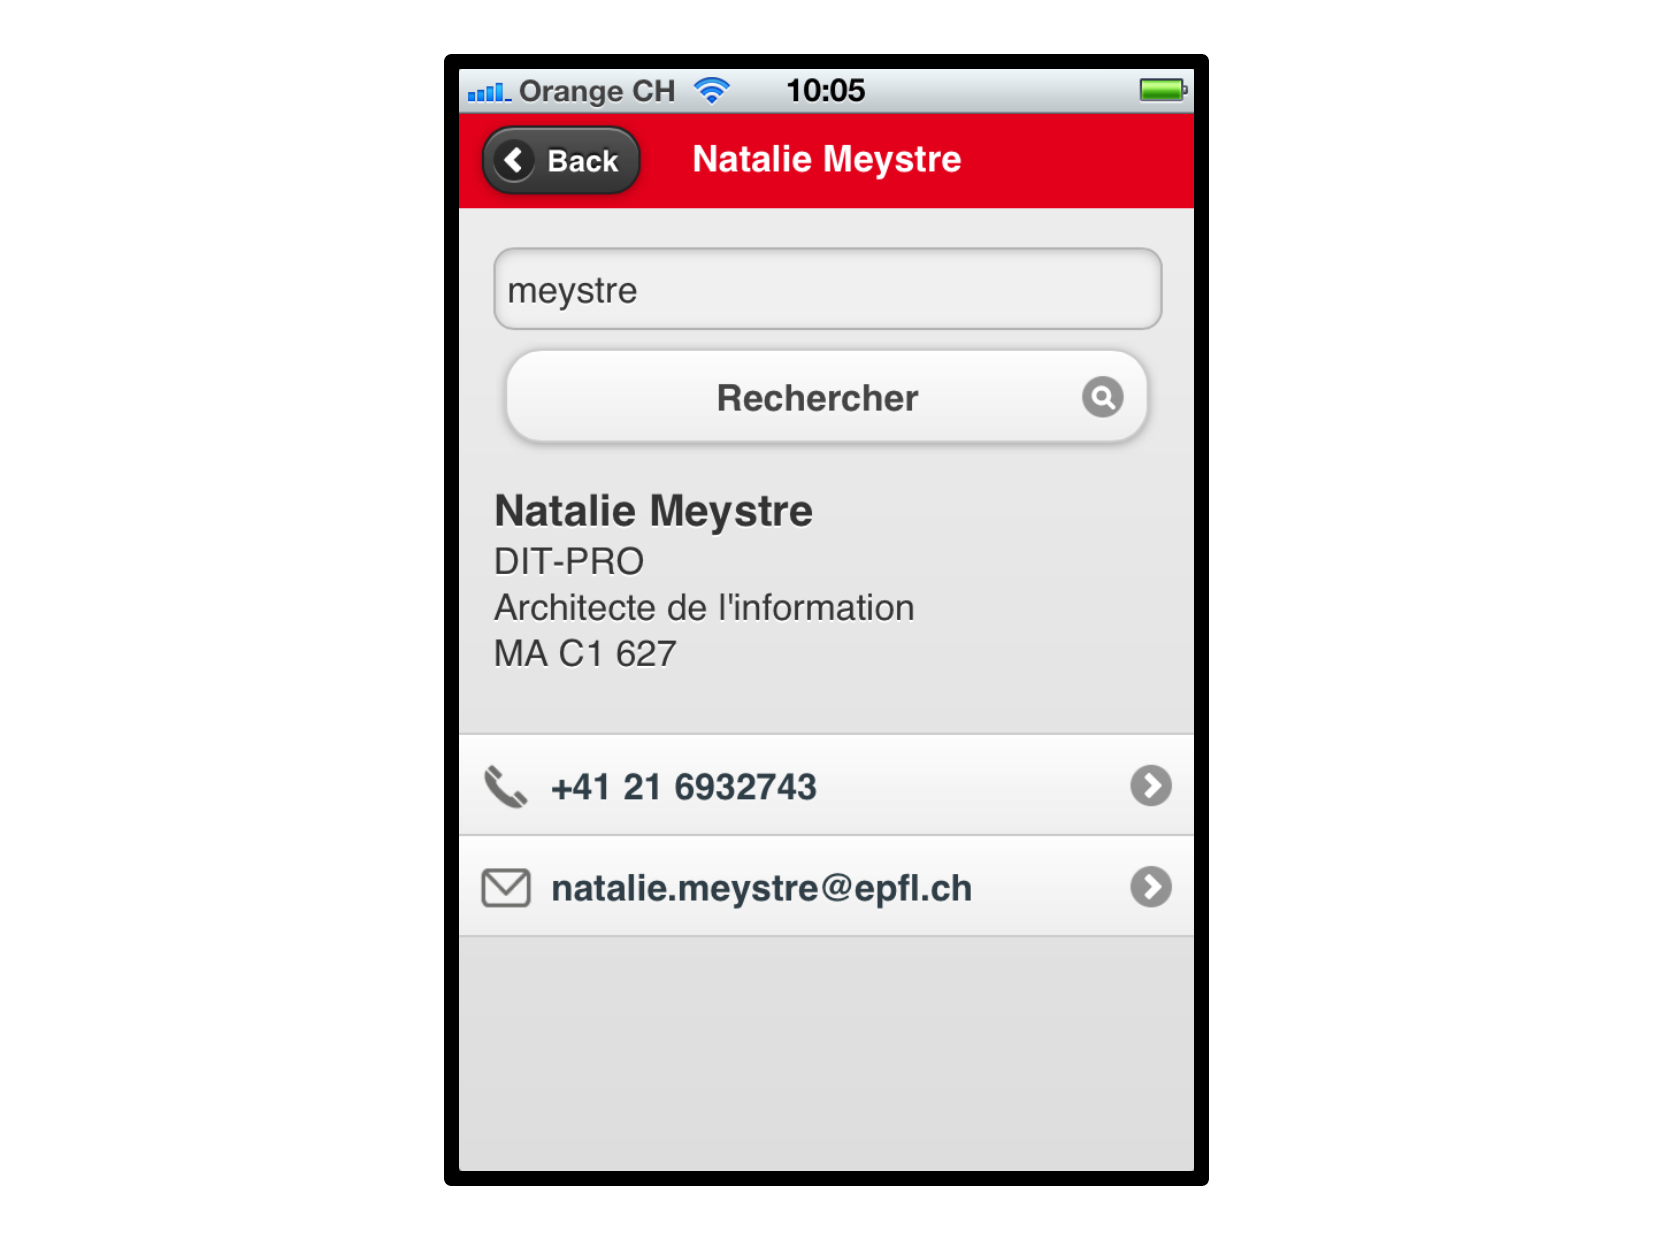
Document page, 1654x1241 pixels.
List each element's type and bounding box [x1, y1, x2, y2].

picture [459, 68, 1195, 1172]
